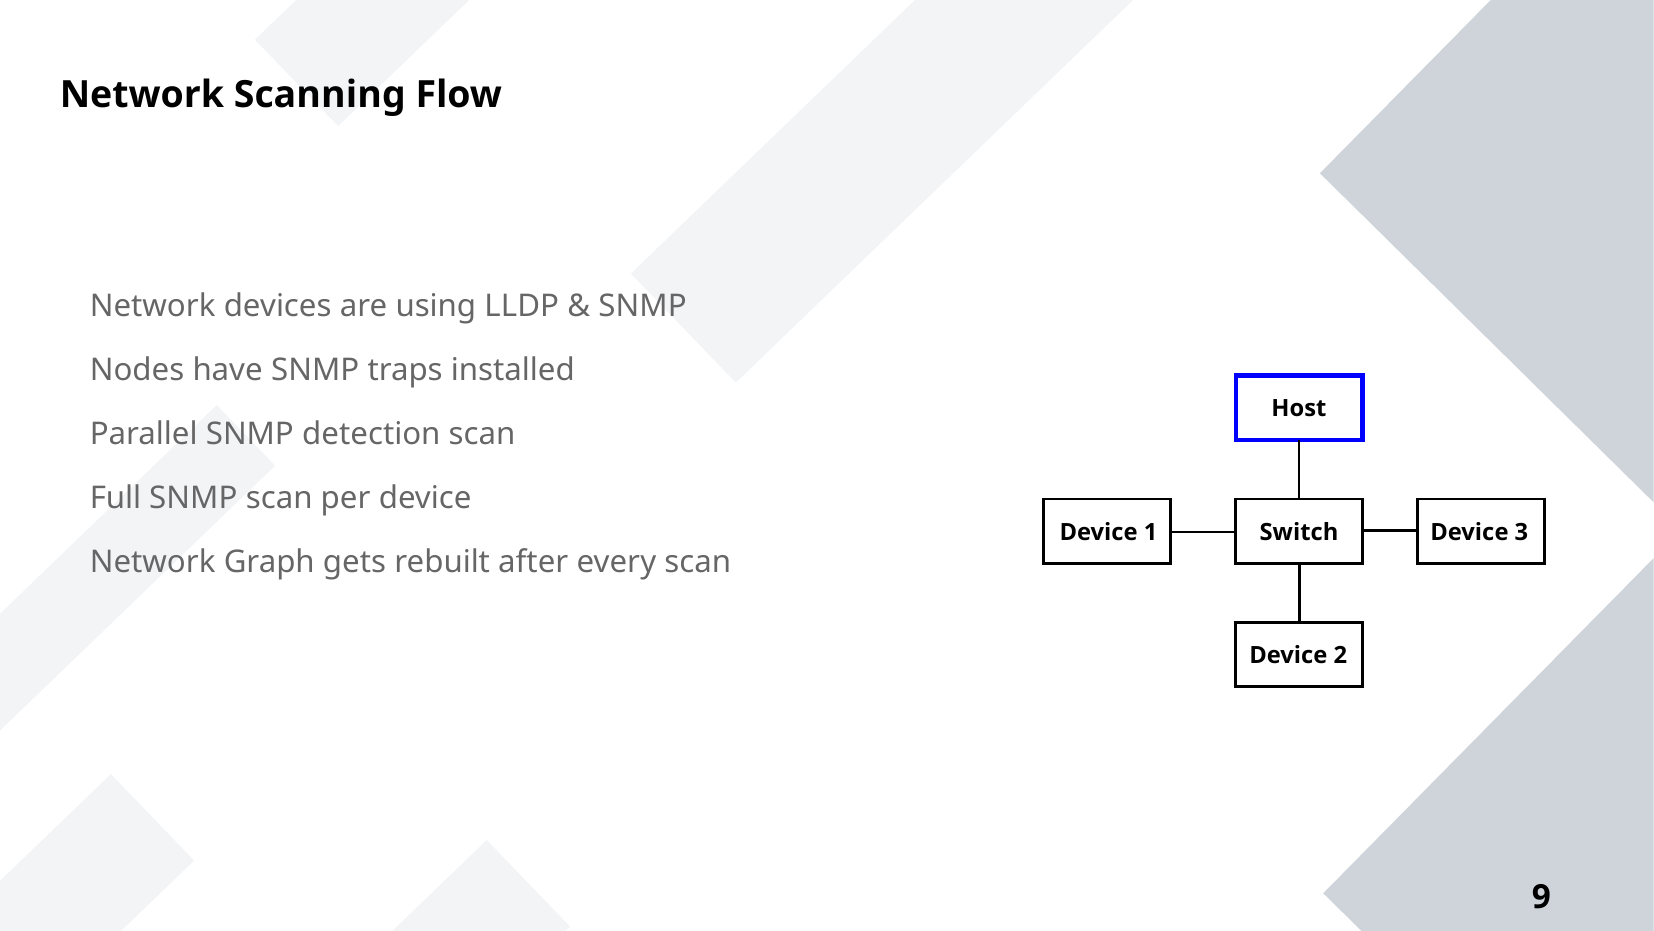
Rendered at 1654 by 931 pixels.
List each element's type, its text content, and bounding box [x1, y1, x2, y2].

text_box Network devices are using LLDP & SNMP Nodes have SNMP traps installed Parallel SNMP detection scan Full SNMP scan per device Network Graph gets rebuilt after every scan [75, 253, 916, 552]
text_box <number> [1517, 865, 1654, 922]
text_box Network Scanning Flow [45, 60, 788, 121]
text_box [963, 195, 1636, 867]
